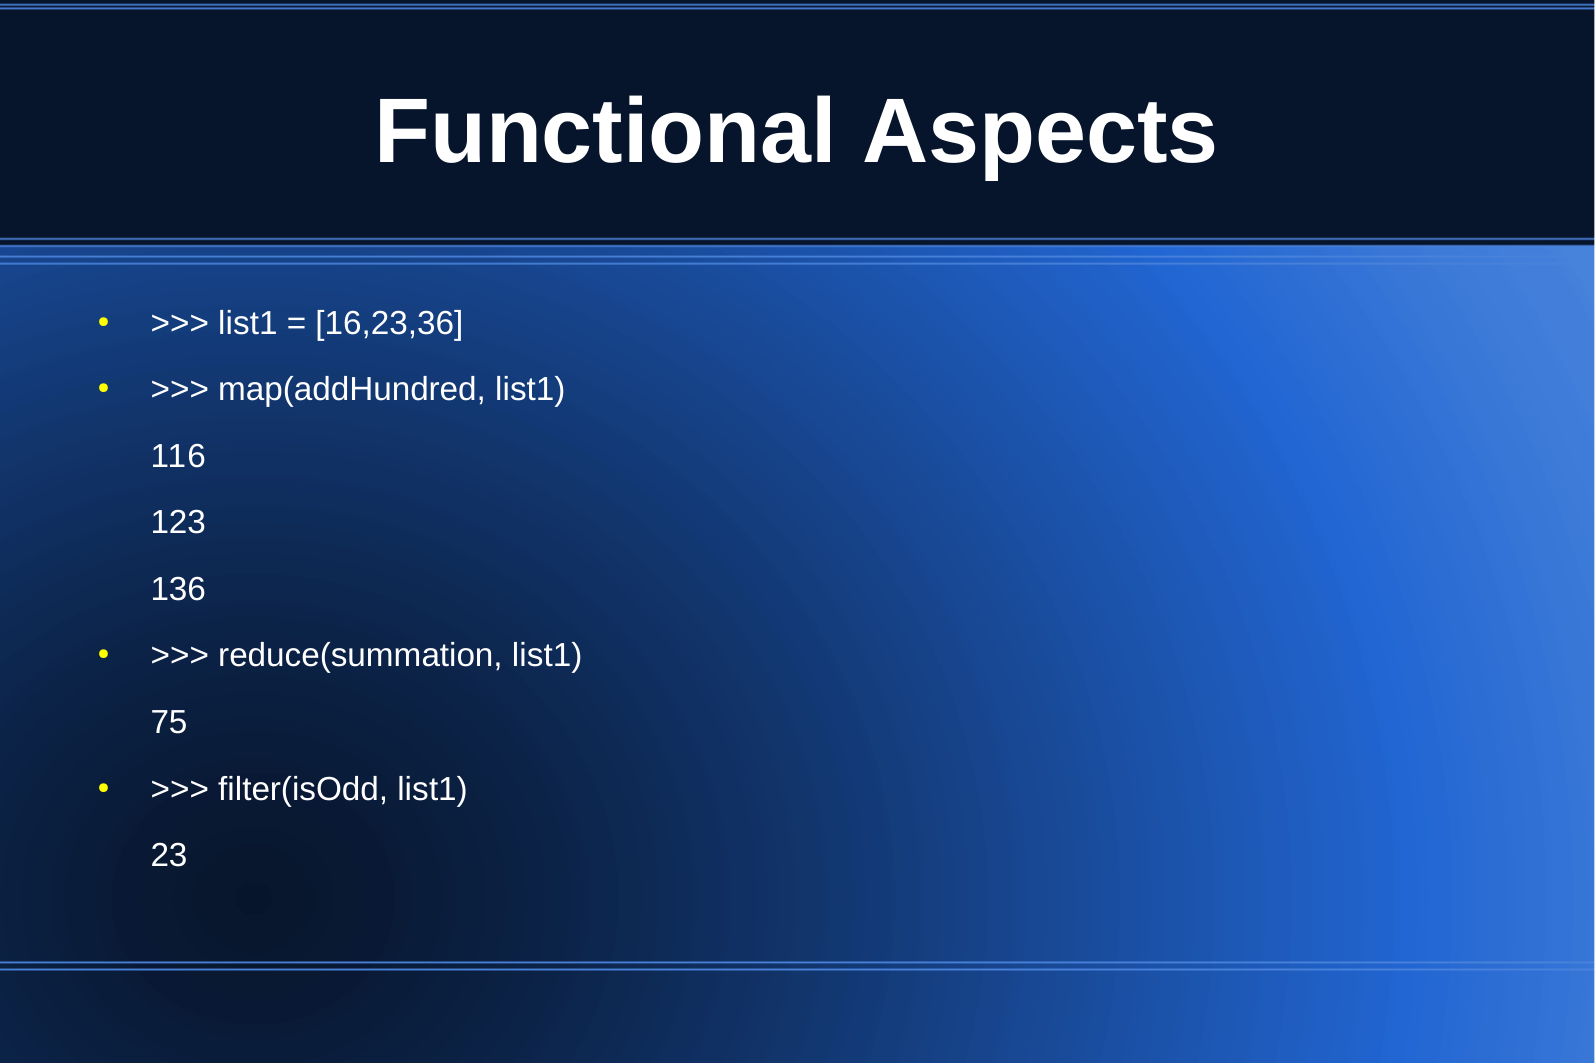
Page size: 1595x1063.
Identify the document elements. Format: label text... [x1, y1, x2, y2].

list >>> list1 = [16,23,36] >>> map(addHundred, list1) 116 123 136 >>> reduce(summation, list1) 75 >>> filter(isOdd, list1) 23 [79, 304, 1515, 1014]
title Functional Aspects [79, 49, 1515, 213]
picture [0, 0, 1595, 1063]
